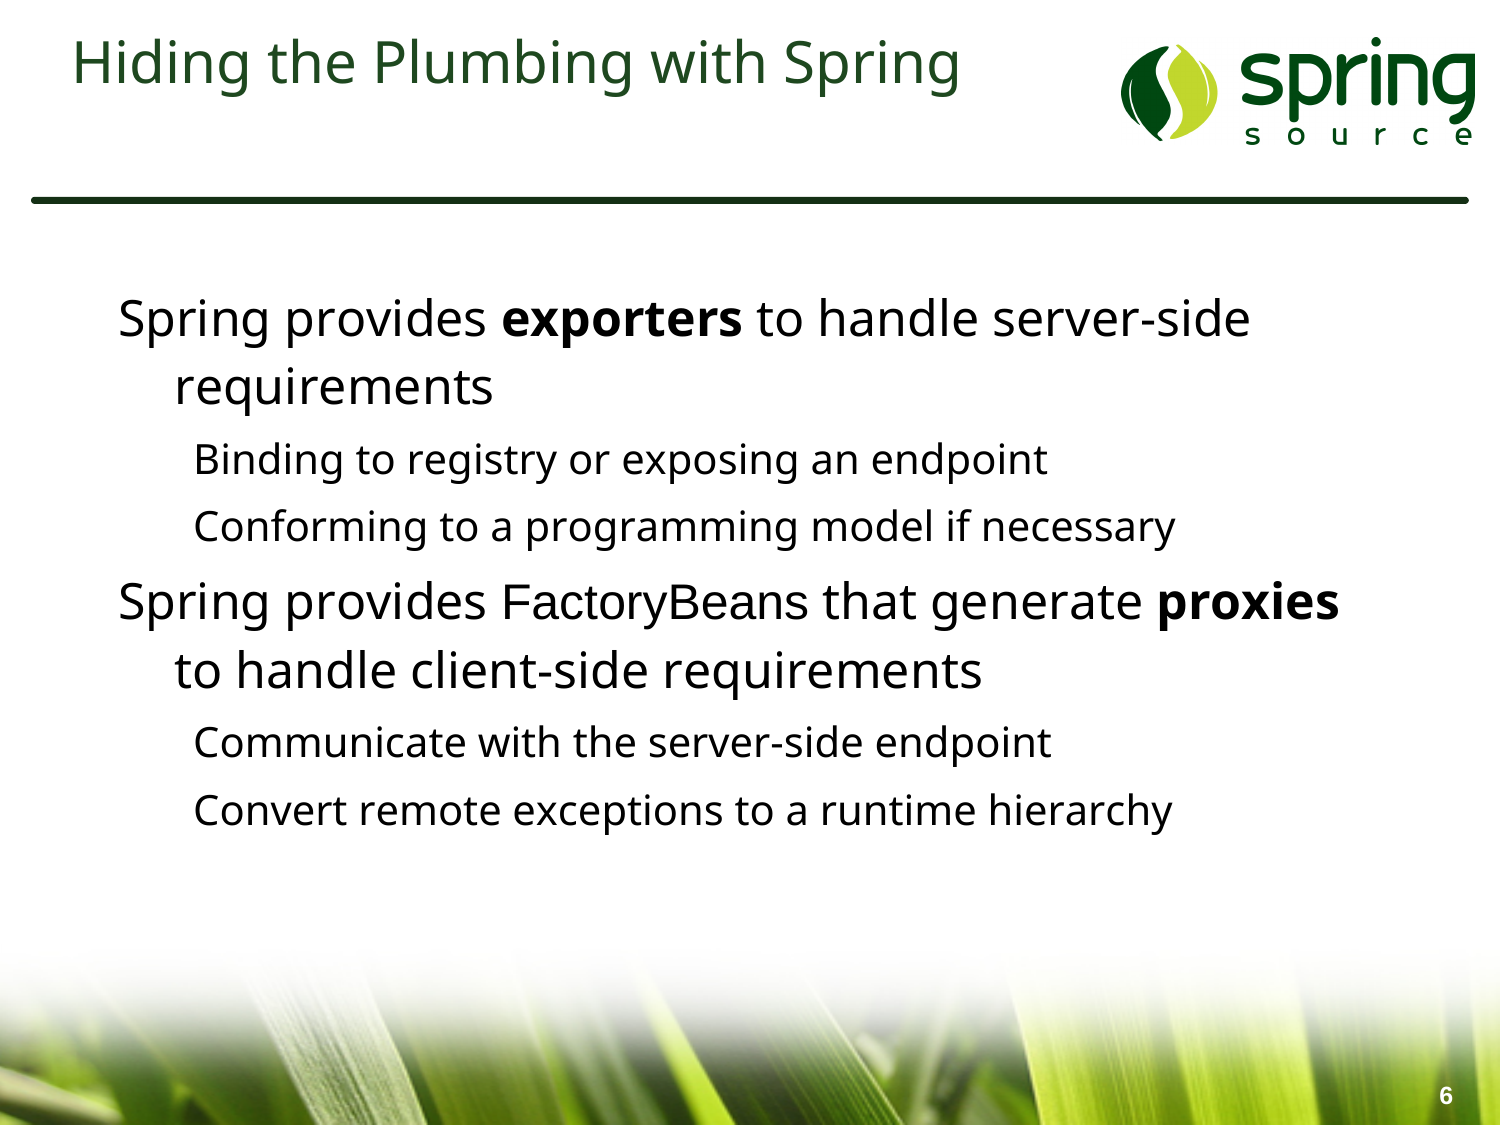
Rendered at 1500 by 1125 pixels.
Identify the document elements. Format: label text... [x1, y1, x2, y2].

title Hiding the Plumbing with Spring [56, 13, 1089, 176]
picture [1121, 37, 1475, 145]
picture [0, 944, 1500, 1125]
list Spring provides exporters to handle server-side requirements Binding to registry or exposing an endpoint Conforming to a programming model if necessary Spring provides FactoryBeans that generate proxies to handle client-side requirements Communicate with the server-side endpoint Convert remote exceptions to a runtime hierarchy [103, 275, 1394, 938]
